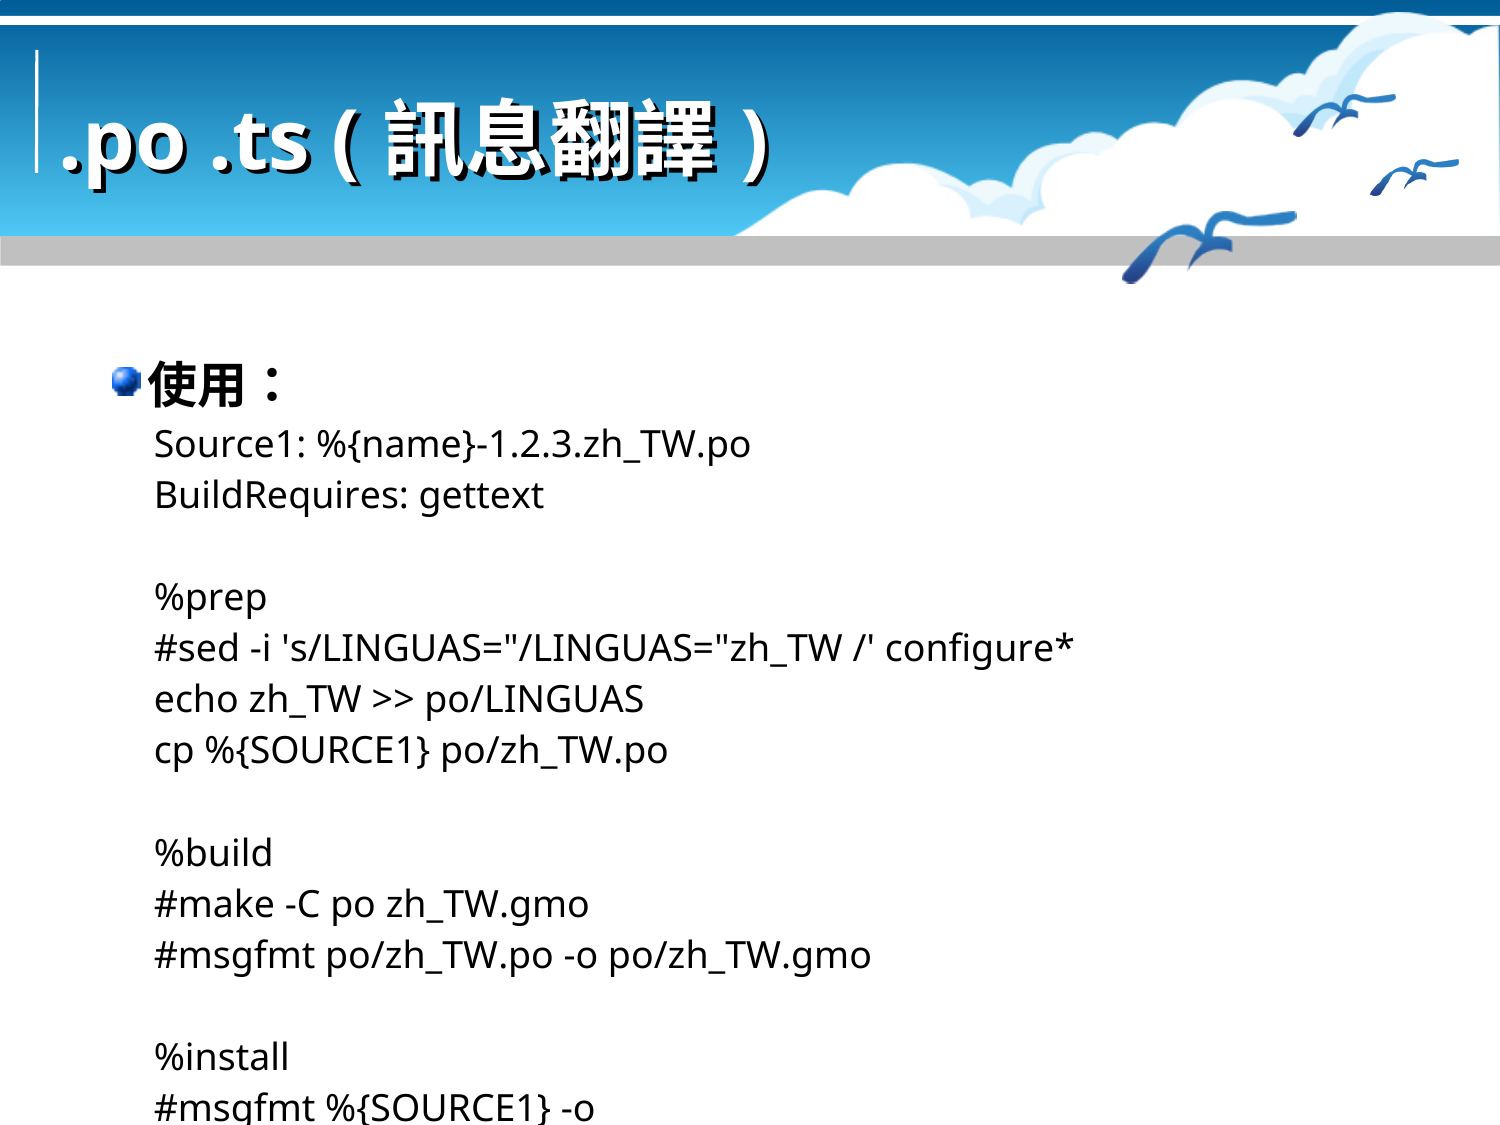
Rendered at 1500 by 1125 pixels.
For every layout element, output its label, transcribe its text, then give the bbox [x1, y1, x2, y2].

title .po .ts (訊息翻譯) [59, 86, 1465, 186]
picture [730, 12, 1500, 284]
list 使用： Source1: %{name}-1.2.3.zh_TW.po BuildRequires: gettext %prep #sed -i 's/LINGUAS="/LINGUAS="zh_TW /' configure* echo zh_TW >> po/LINGUAS cp %{SOURCE1} po/zh_TW.po %build #make -C po zh_TW.gmo #msgfmt po/zh_TW.po -o po/zh_TW.gmo %install #msgfmt %{SOURCE1} -o %{buildroot}%{_datadir}/locale/zh_TW/LC_MESSAGES/%{name}.mo [112, 309, 1388, 1060]
